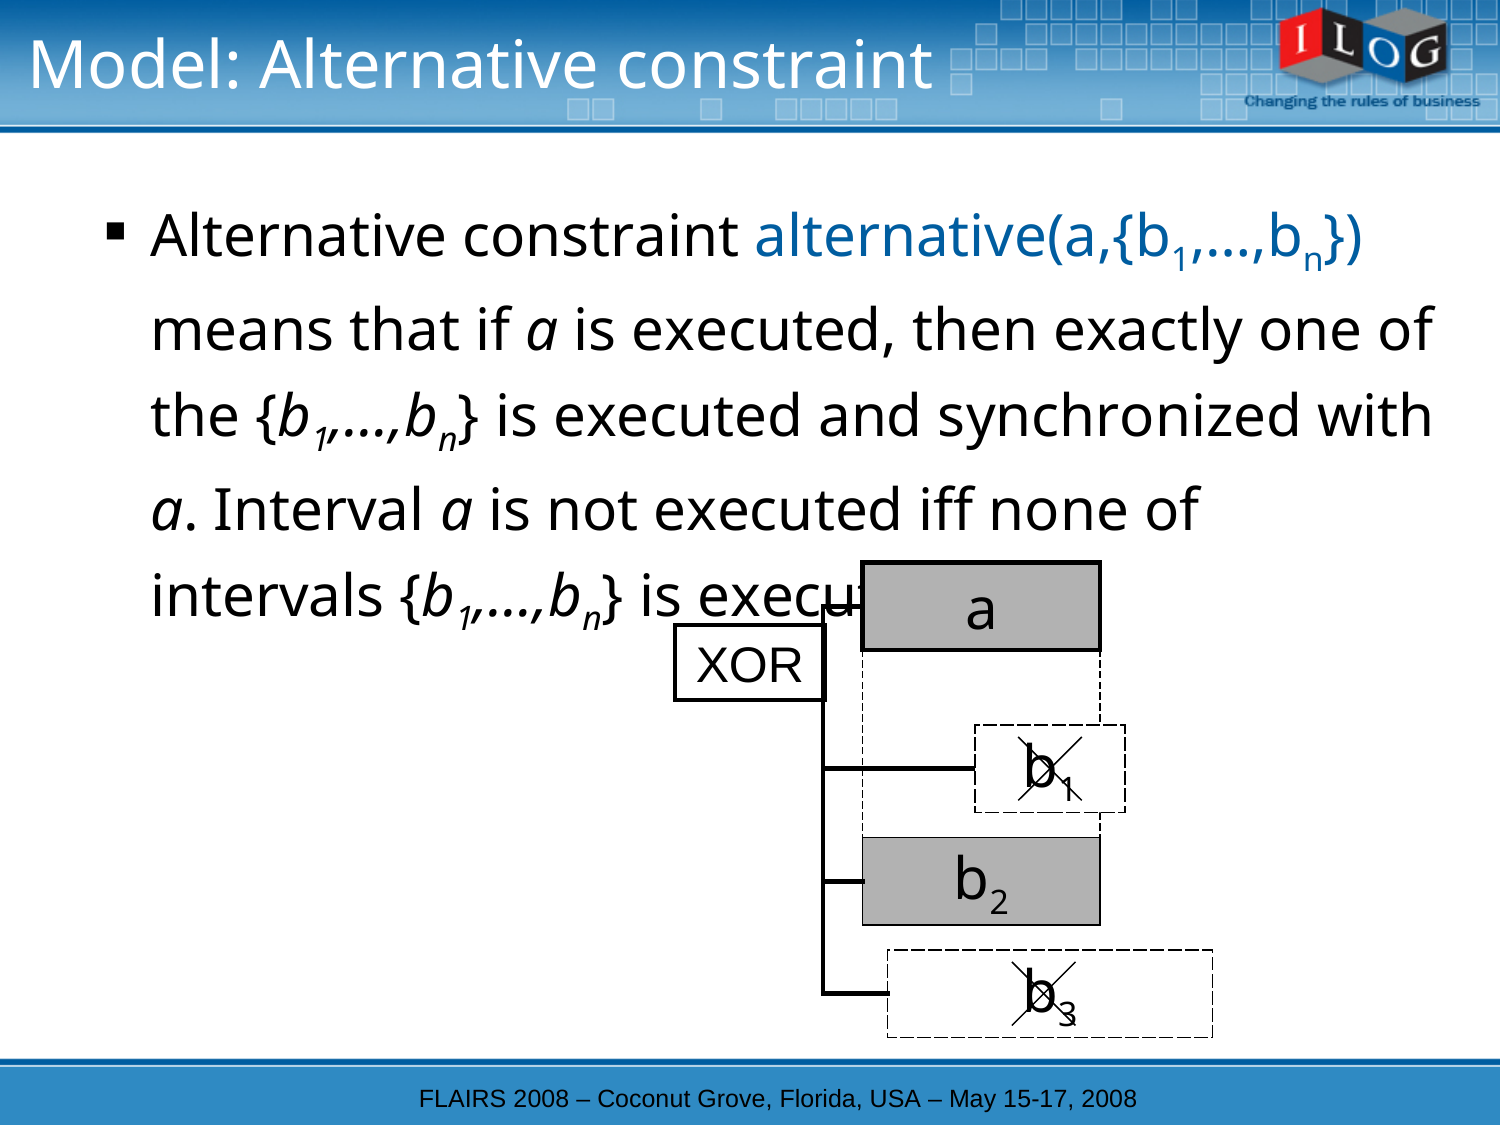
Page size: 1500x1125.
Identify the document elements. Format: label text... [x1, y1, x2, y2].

title Model: Alternative constraint [12, 0, 1300, 144]
picture [0, 0, 1500, 1125]
text_box b3 [887, 949, 1213, 1038]
list Alternative constraint alternative(a,{b1,…,bn}) means that if a is executed, then exactly one of the {b1,…,bn} is executed and synchronized with a. Interval a is not executed iff none of intervals {b1,…,bn} is executed. [87, 174, 1463, 1000]
text_box XOR [675, 624, 823, 700]
text_box a [862, 562, 1101, 651]
text_box b1 [975, 724, 1126, 813]
text_box b2 [862, 837, 1101, 925]
